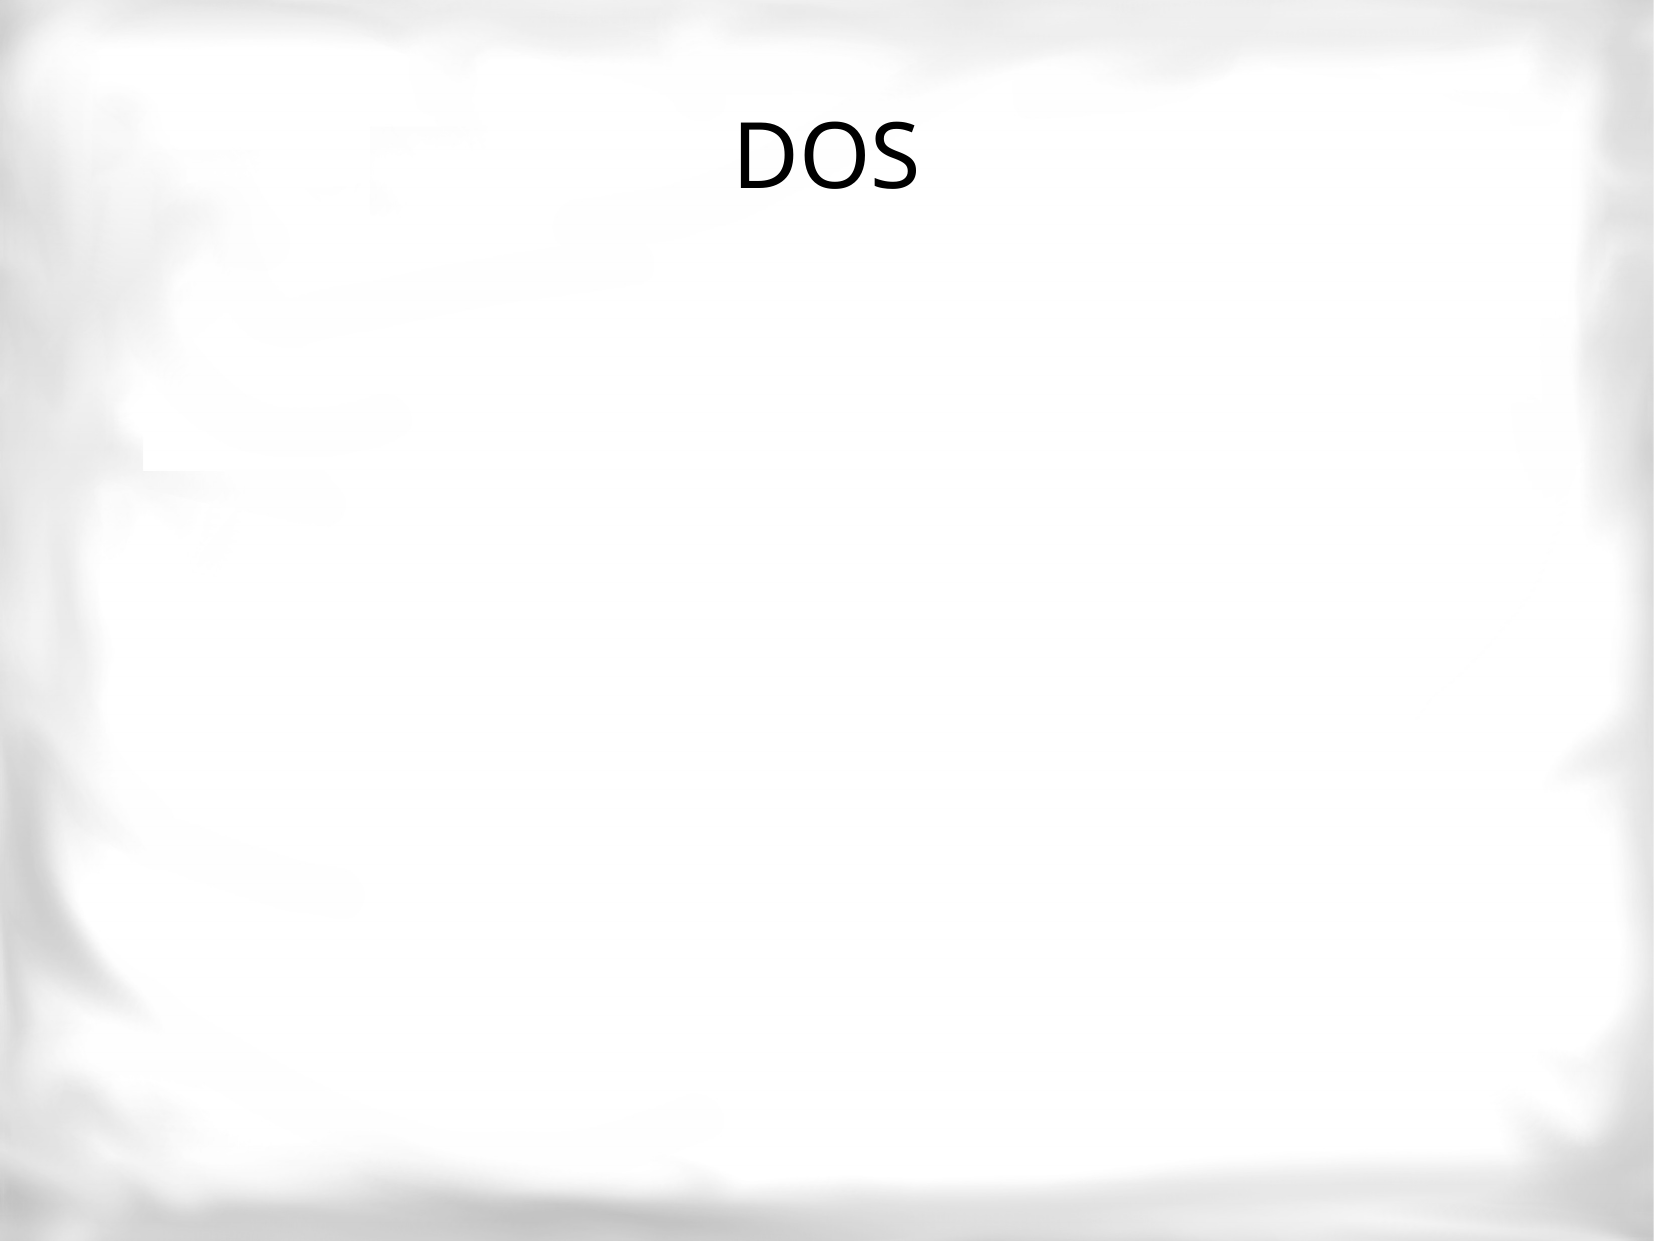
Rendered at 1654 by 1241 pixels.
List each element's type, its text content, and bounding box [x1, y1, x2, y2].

title DOS [82, 49, 1571, 257]
picture [0, 0, 1654, 1241]
